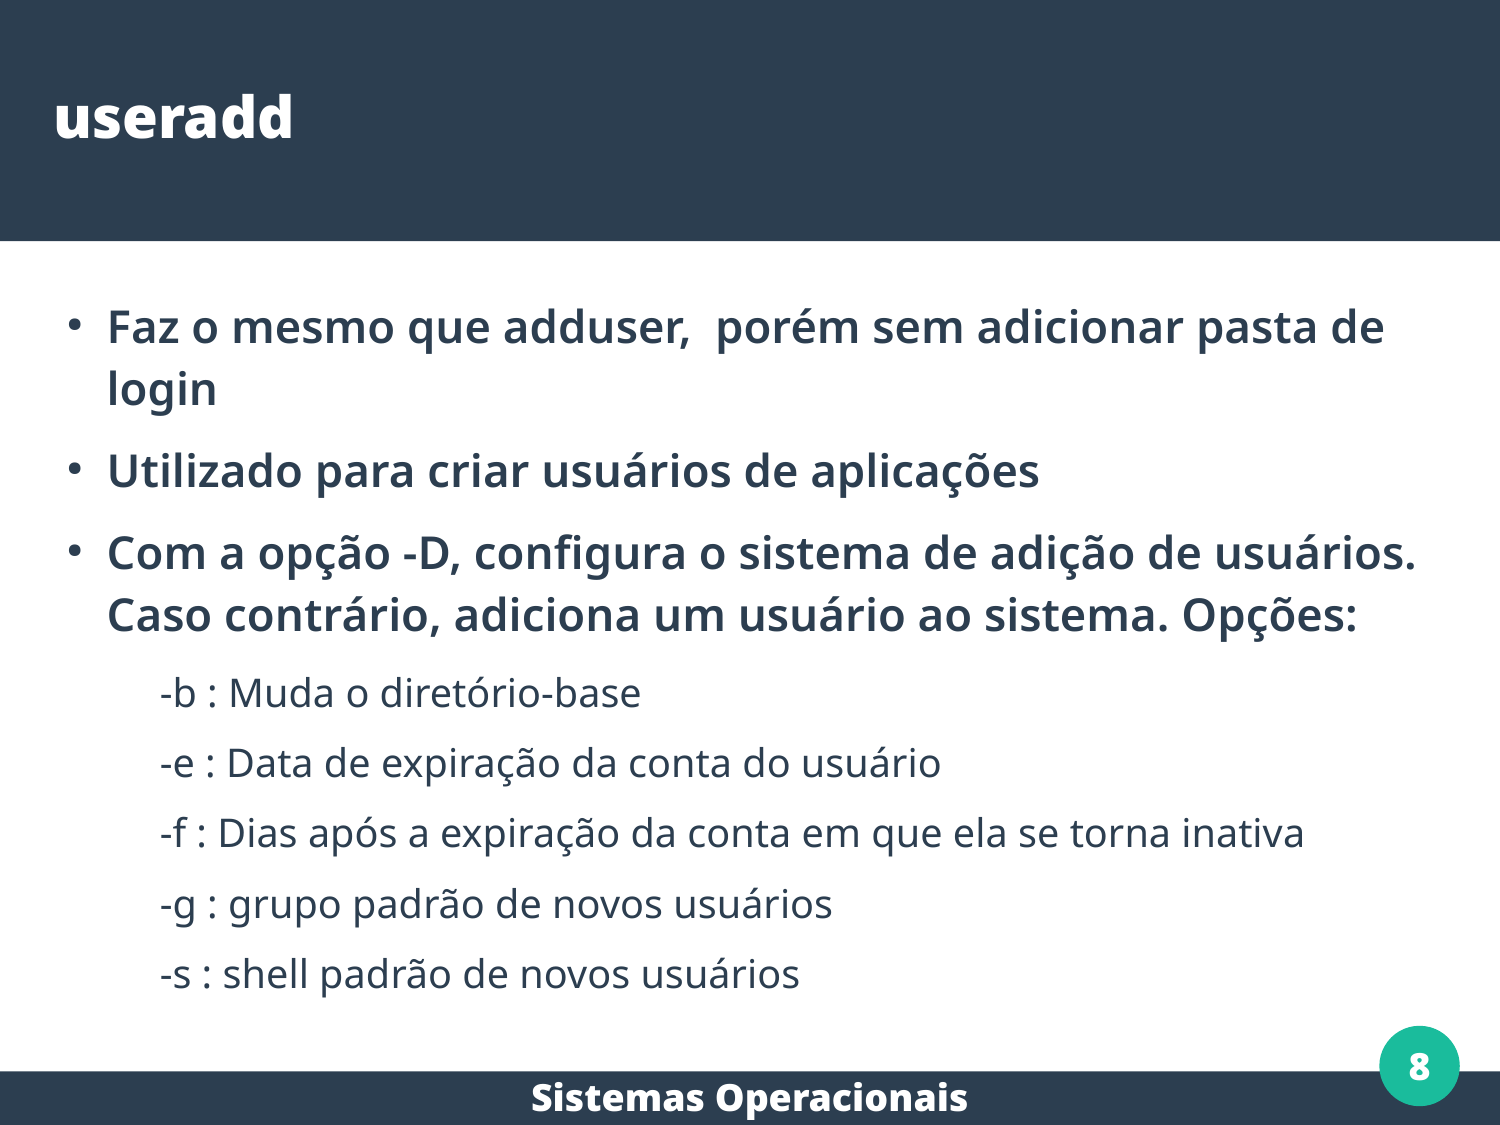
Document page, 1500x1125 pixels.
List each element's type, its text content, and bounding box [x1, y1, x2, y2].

list Faz o mesmo que adduser, porém sem adicionar pasta de login Utilizado para criar usuários de aplicações Com a opção -D, configura o sistema de adição de usuários. Caso contrário, adiciona um usuário ao sistema. Opções: -b : Muda o diretório-base -e : Data de expiração da conta do usuário -f : Dias após a expiração da conta em que ela se torna inativa -g : grupo padrão de novos usuários -s : shell padrão de novos usuários [53, 294, 1447, 1045]
title useradd [53, 44, 1447, 188]
